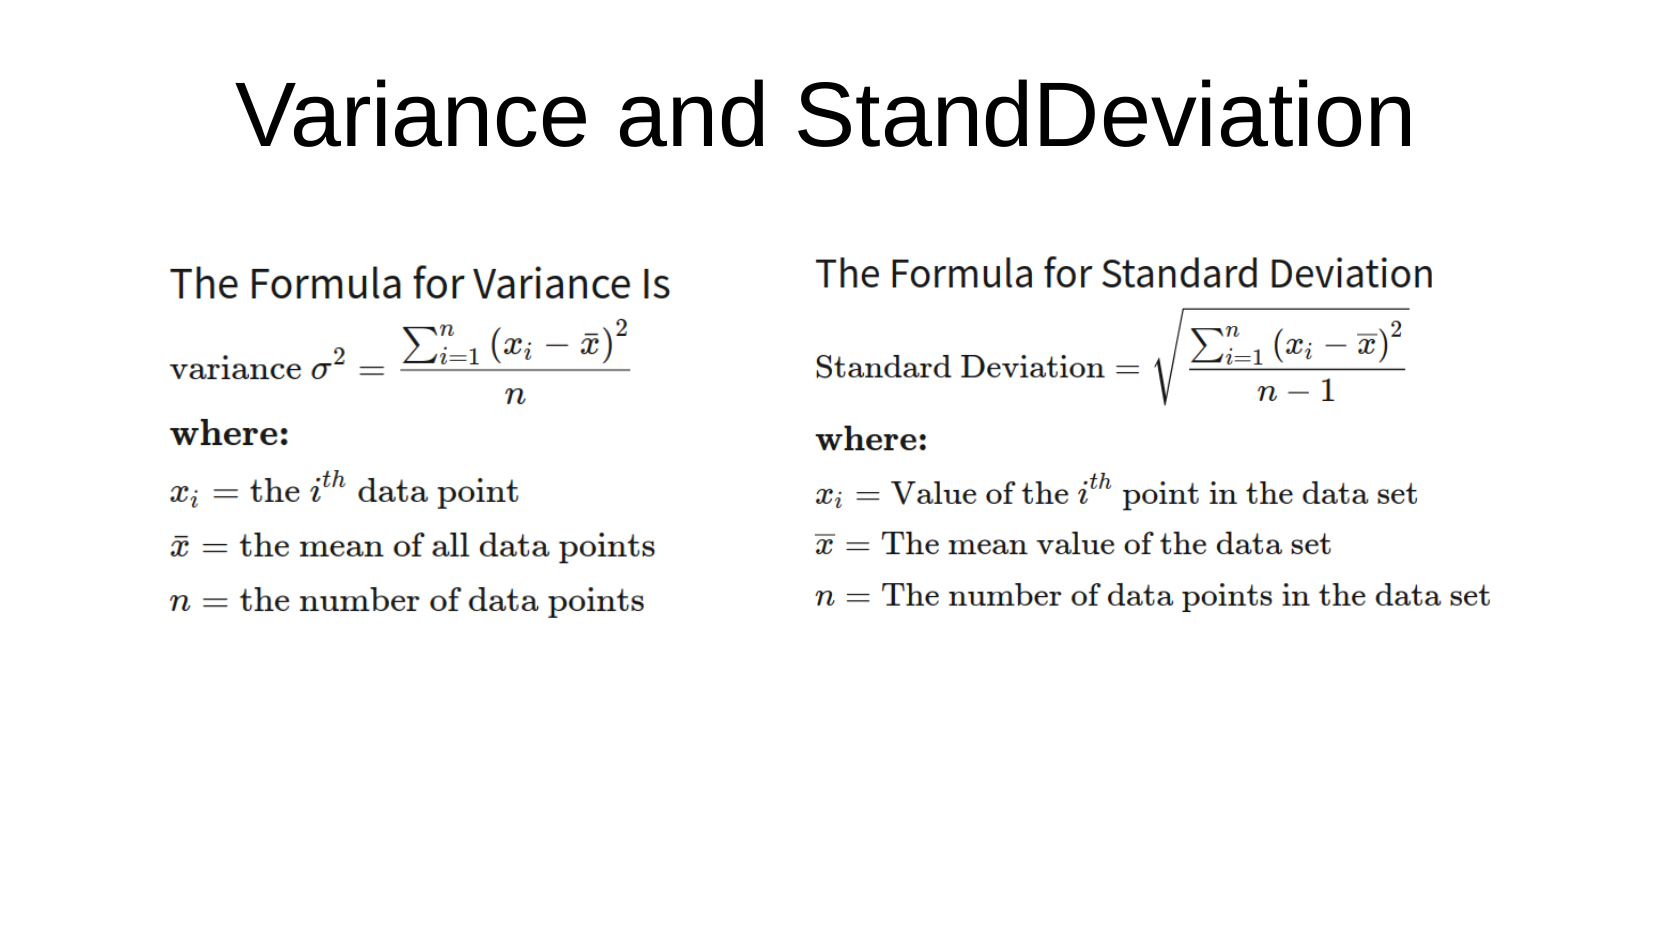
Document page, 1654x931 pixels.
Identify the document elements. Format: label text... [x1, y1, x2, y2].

title Variance and StandDeviation [82, 37, 1571, 193]
picture [142, 220, 1524, 627]
